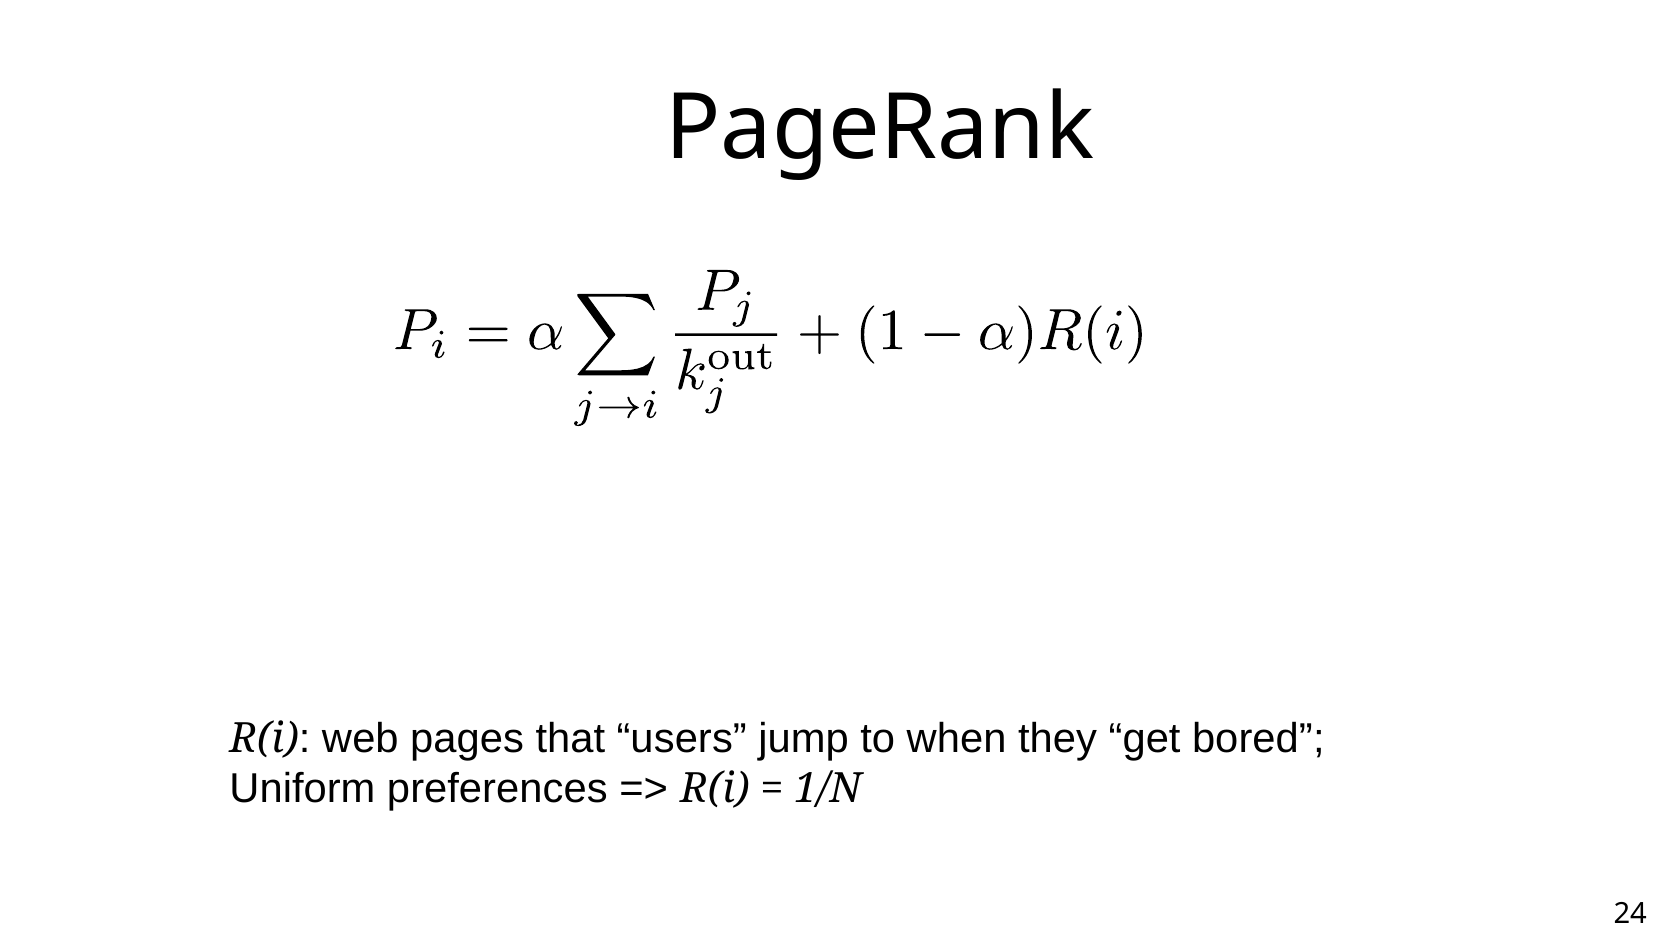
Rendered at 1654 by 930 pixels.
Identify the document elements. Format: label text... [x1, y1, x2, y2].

title PageRank [615, 18, 1138, 226]
text_box R(i): web pages that “users” jump to when they “get bored”; Uniform preferences => R(i) = 1/N [214, 702, 1340, 819]
text_box [392, 269, 1148, 427]
